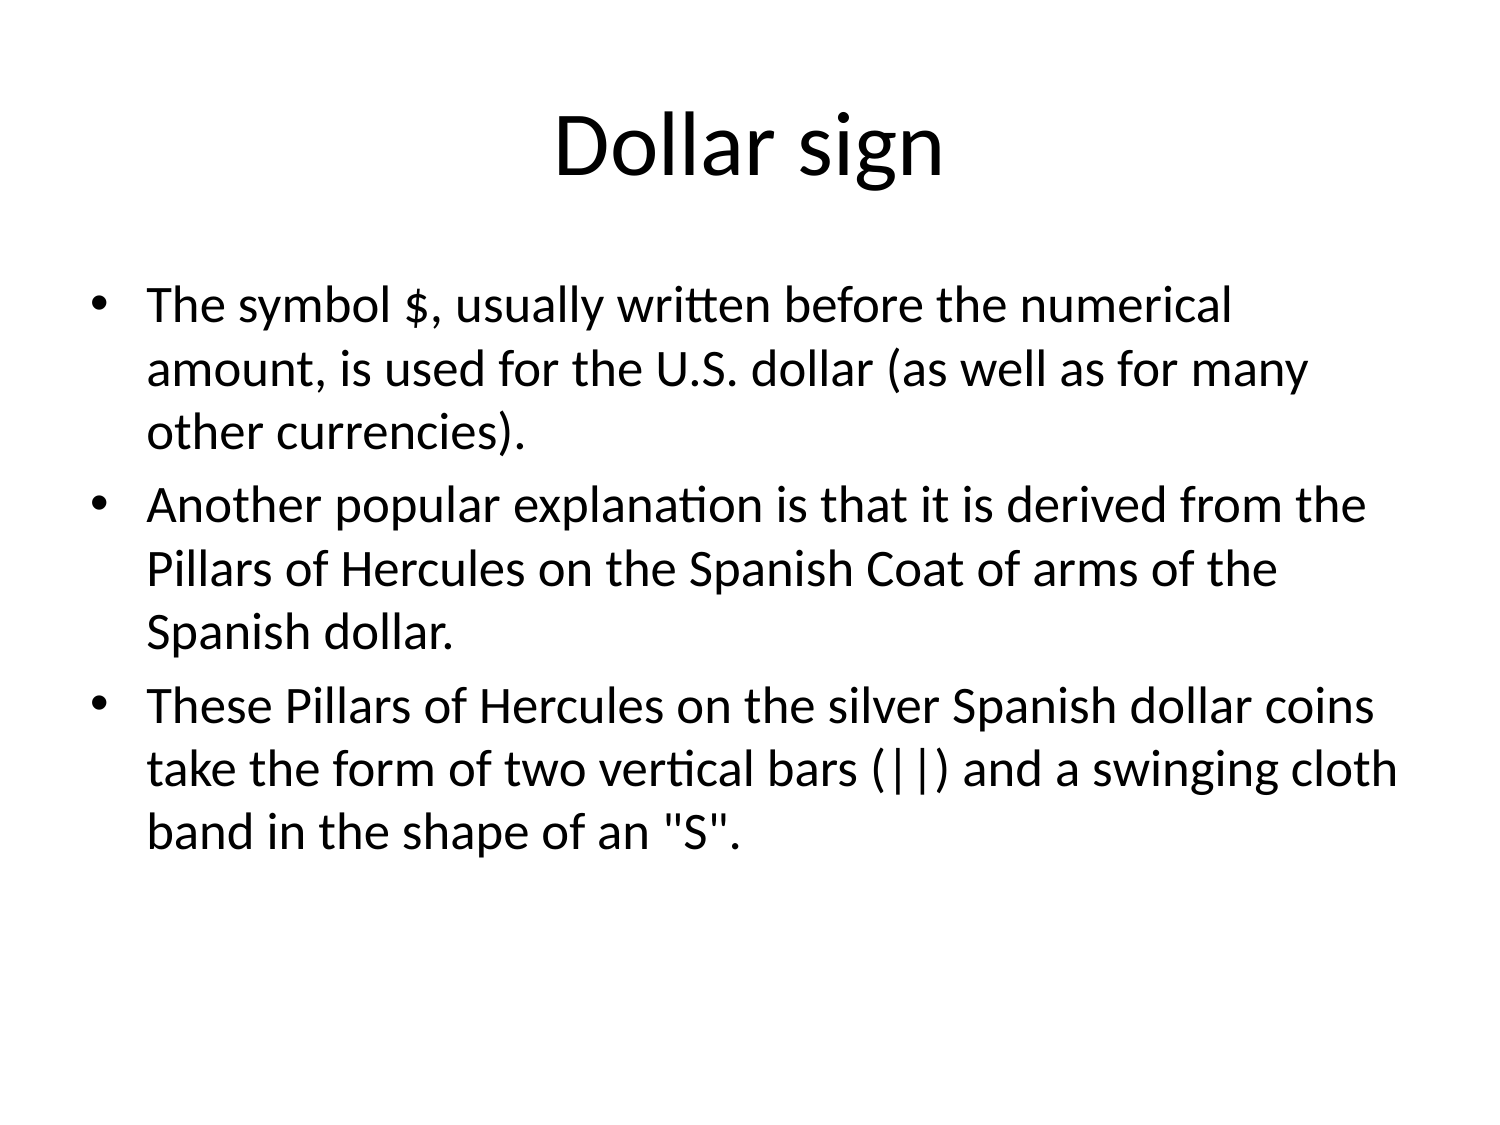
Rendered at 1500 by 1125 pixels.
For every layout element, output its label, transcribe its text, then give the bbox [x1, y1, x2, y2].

title Dollar sign [75, 45, 1425, 233]
list The symbol $, usually written before the numerical amount, is used for the U.S. dollar (as well as for many other currencies). Another popular explanation is that it is derived from the Pillars of Hercules on the Spanish Coat of arms of the Spanish dollar. These Pillars of Hercules on the silver Spanish dollar coins take the form of two vertical bars (||) and a swinging cloth band in the shape of an "S". [75, 262, 1425, 1005]
